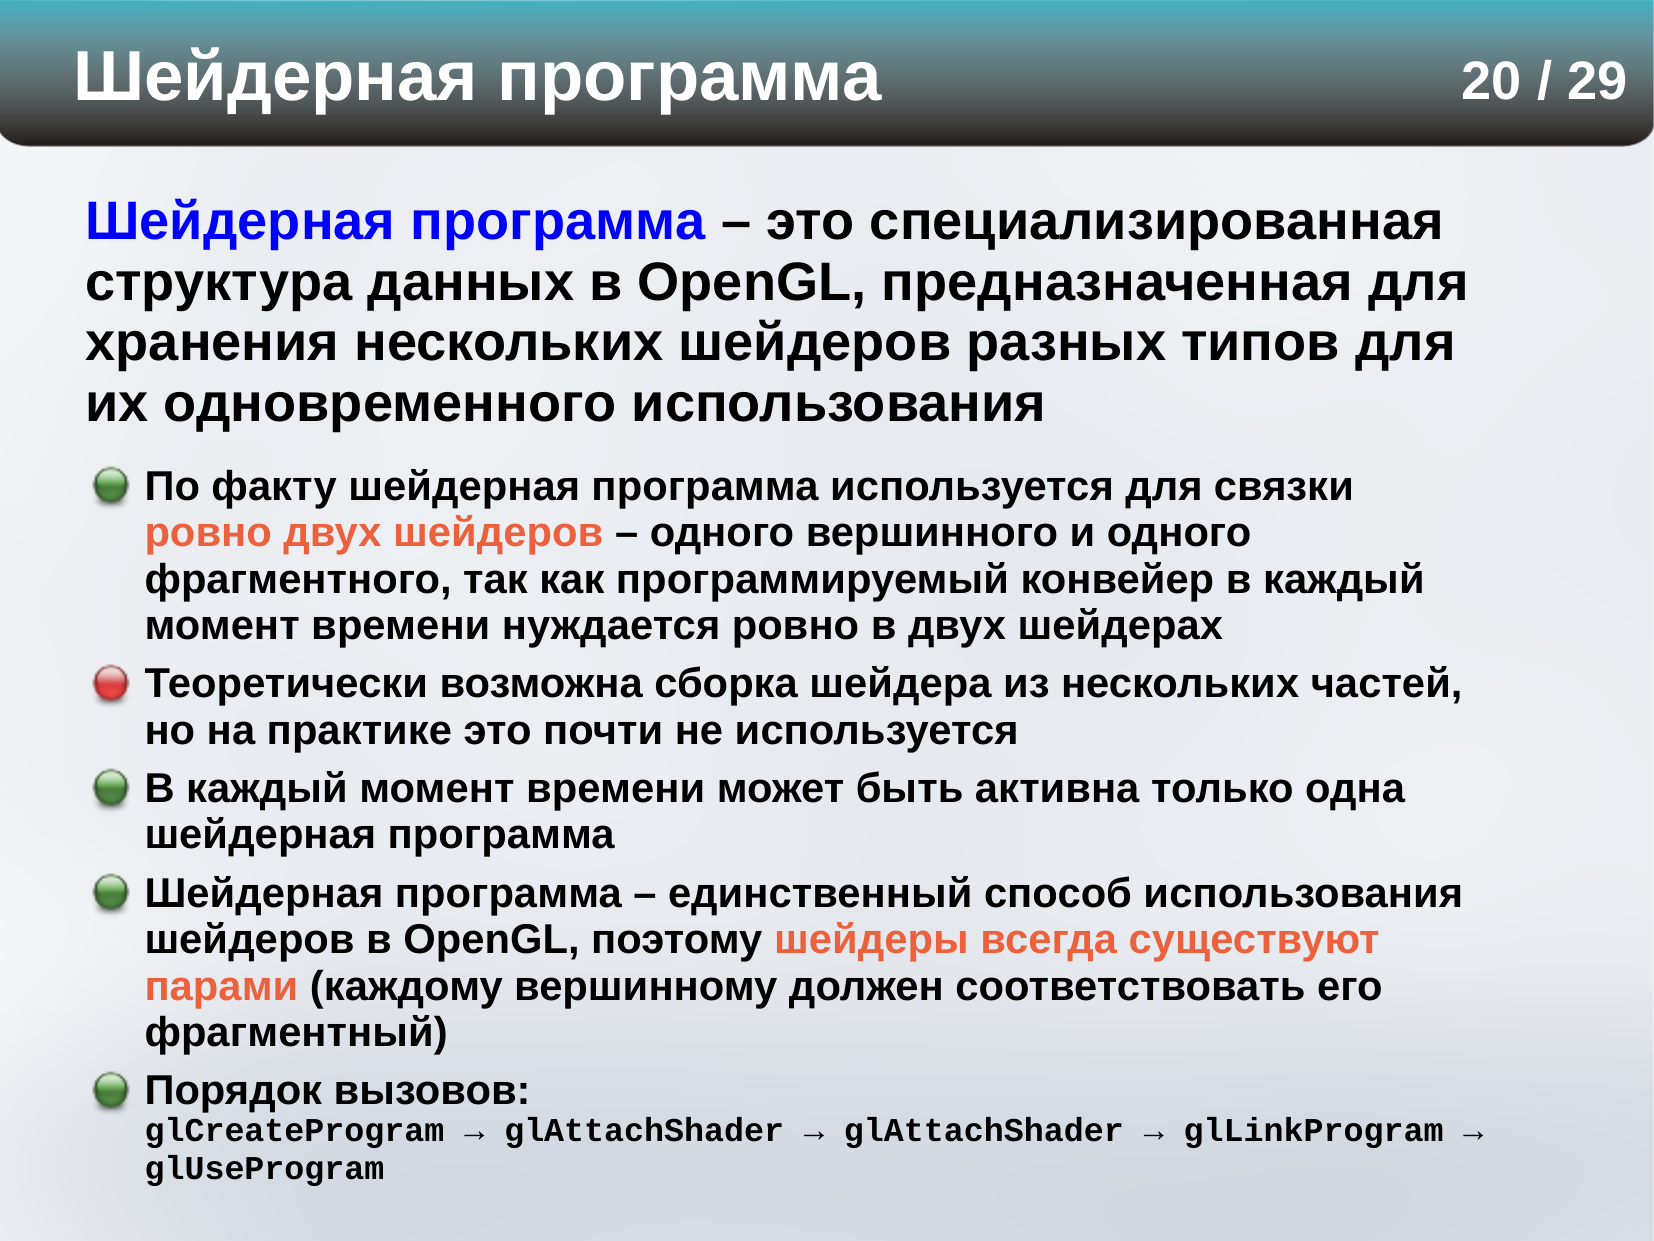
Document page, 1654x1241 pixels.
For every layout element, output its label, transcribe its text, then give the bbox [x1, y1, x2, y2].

text_box <номер> / 29 [1446, 42, 1654, 179]
picture [0, 0, 1654, 1241]
text_box Шейдерная программа – это специализированная структура данных в OpenGL, предназначенная для хранения нескольких шейдеров разных типов для их одновременного использования По факту шейдерная программа используется для связки ровно двух шейдеров – одного вершинного и одного фрагментного, так как программируемый конвейер в каждый момент времени нуждается ровно в двух шейдерах Теоретически возможна сборка шейдера из нескольких частей, но на практике это почти не используется В каждый момент времени может быть активна только одна шейдерная программа Шейдерная программа – единственный способ использования шейдеров в OpenGL, поэтому шейдеры всегда существуют парами (каждому вершинному должен соответствовать его фрагментный) Порядок вызовов: glCreateProgram → glAttachShader → glAttachShader → glLinkProgram → glUseProgram [70, 183, 1506, 1197]
text_box Шейдерная программа [59, 29, 1418, 124]
